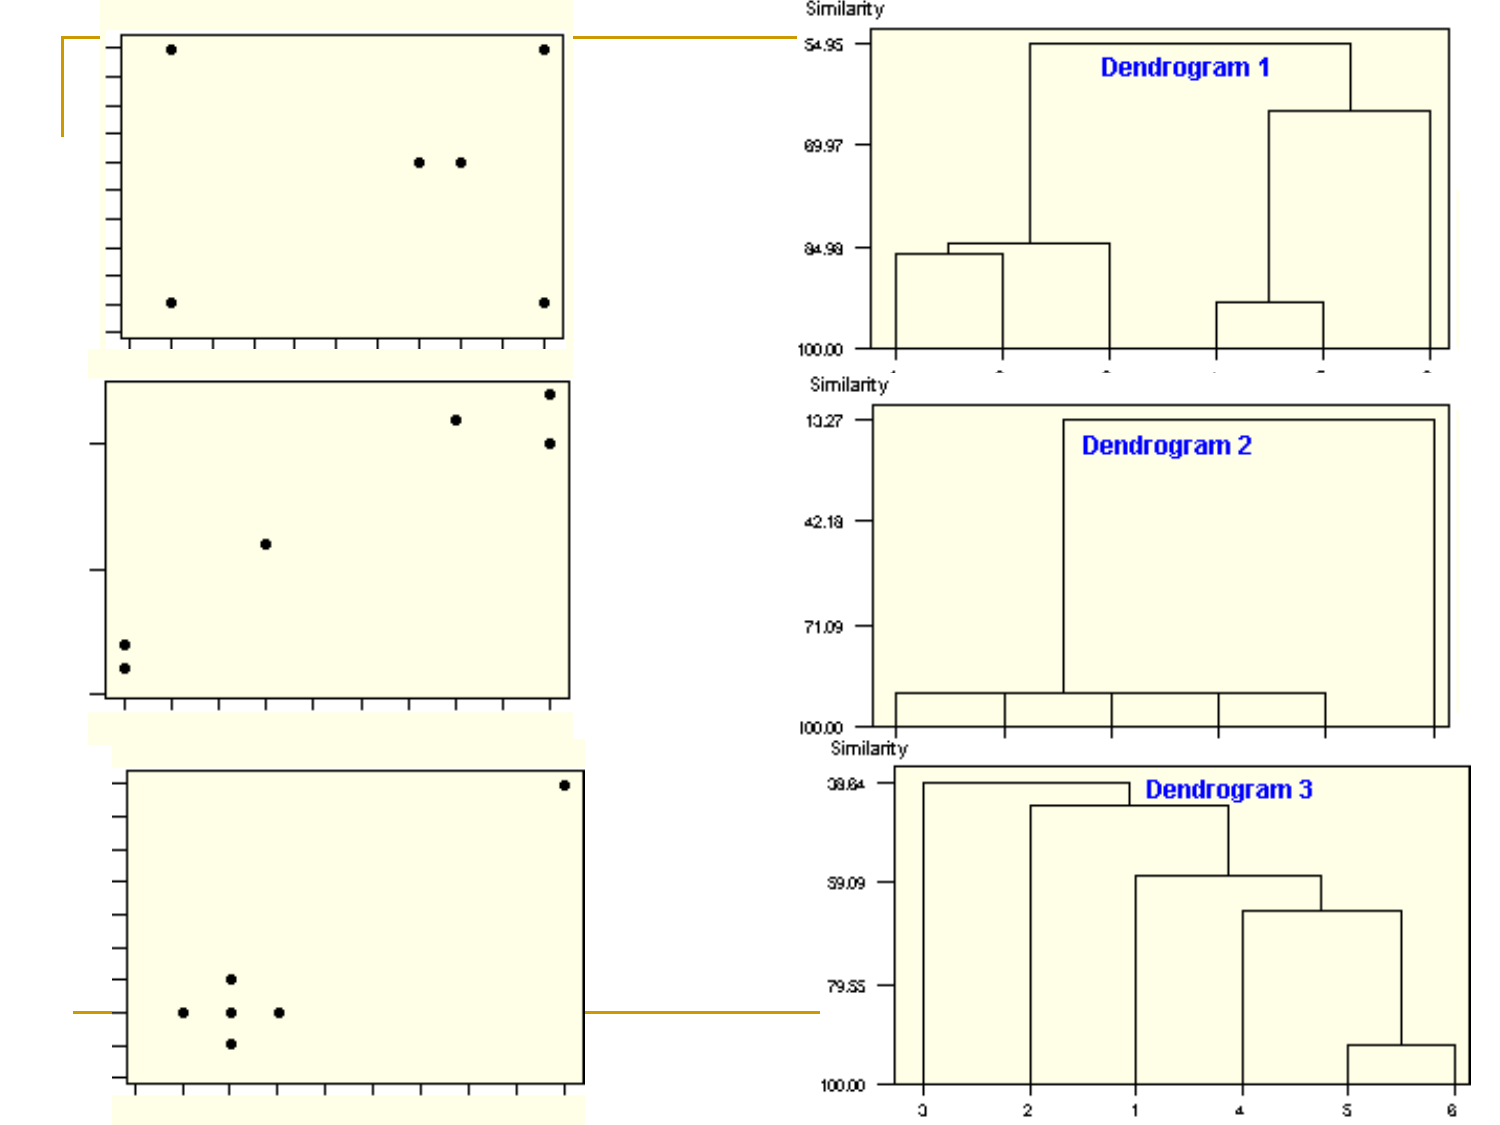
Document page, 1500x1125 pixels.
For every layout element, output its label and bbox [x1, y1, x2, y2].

picture [88, 0, 585, 1125]
picture [797, 0, 1471, 1121]
